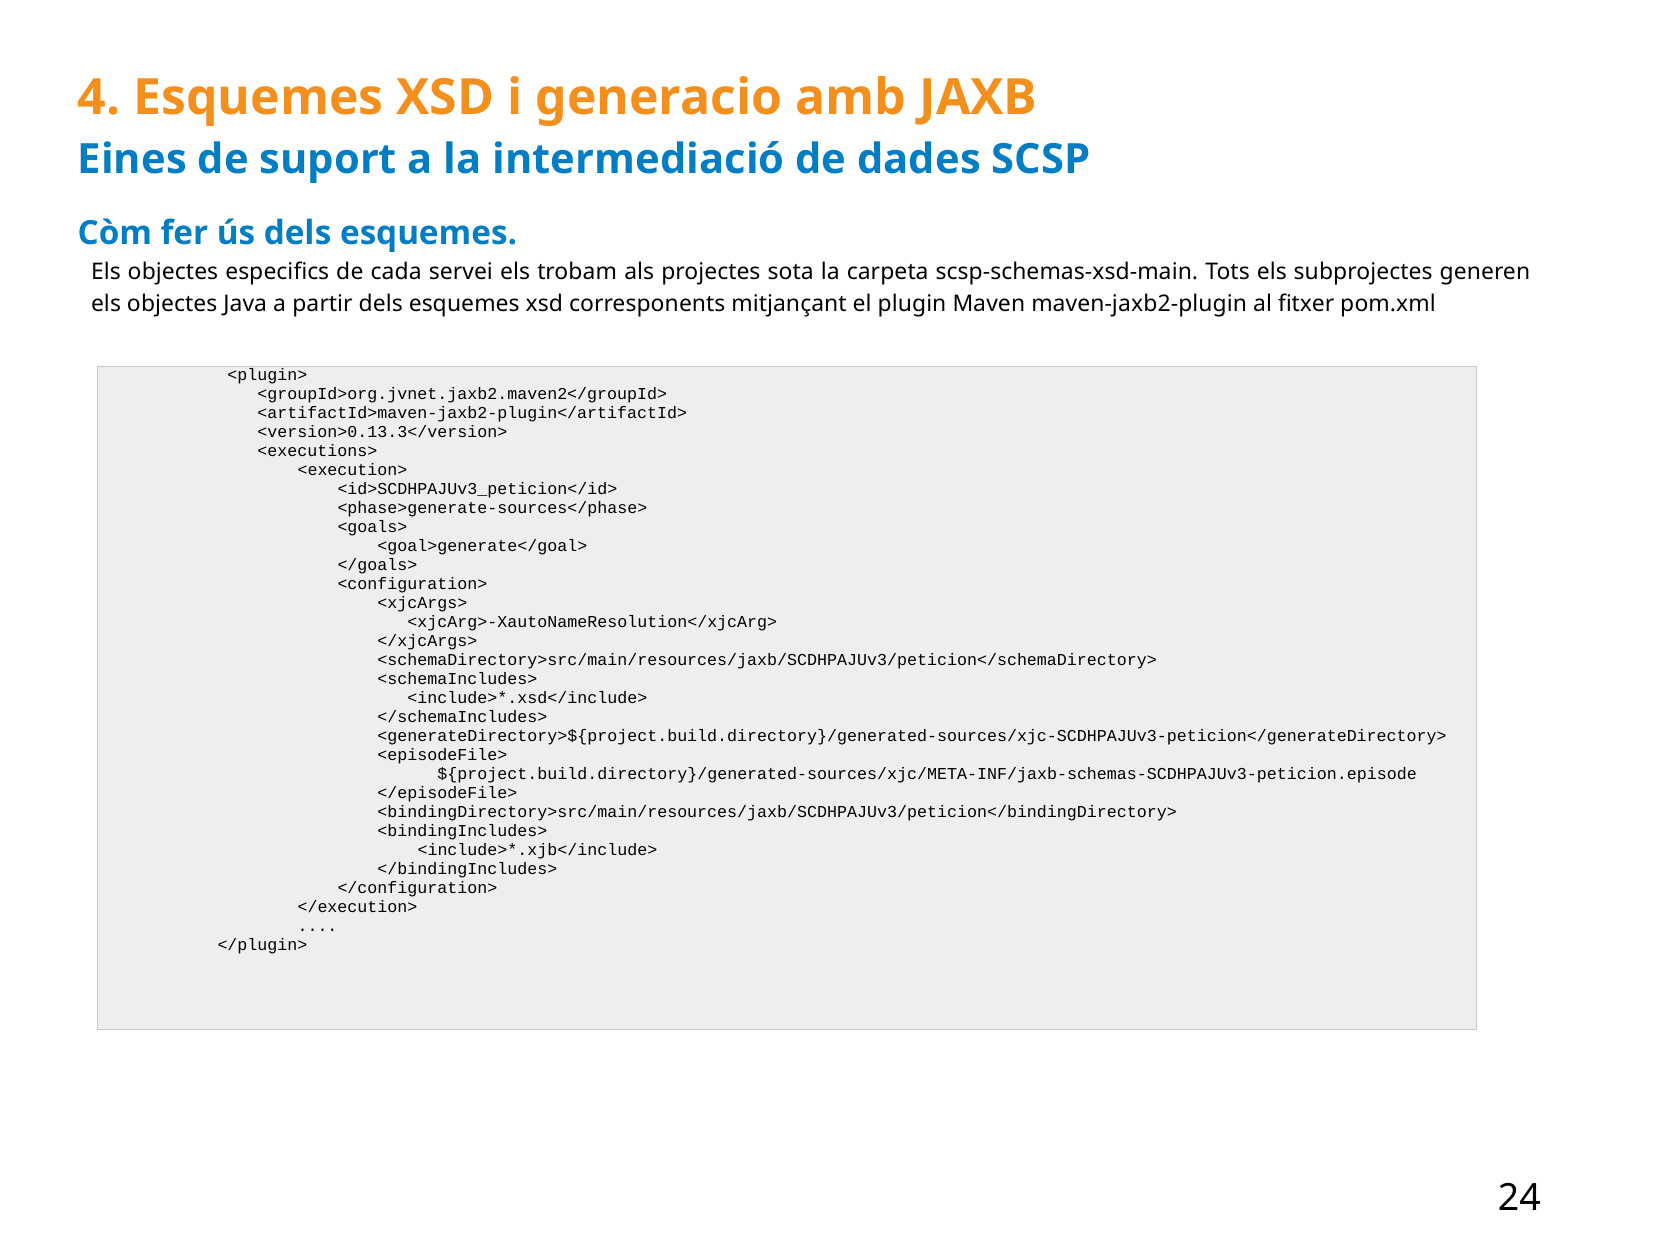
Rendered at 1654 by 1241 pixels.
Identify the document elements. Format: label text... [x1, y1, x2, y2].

text_box Els objectes especifics de cada servei els trobam als projectes sota la carpeta scsp-schemas-xsd-main. Tots els subprojectes generen els objectes Java a partir dels esquemes xsd corresponents mitjançant el plugin Maven maven-jaxb2-plugin al fitxer pom.xml [76, 248, 1548, 355]
text_box 4. Esquemes XSD i generacio amb JAXB Eines de suport a la intermediació de dades SCSP Còm fer ús dels esquemes. [63, 53, 1535, 148]
text_box <plugin> <groupId>org.jvnet.jaxb2.maven2</groupId> <artifactId>maven-jaxb2-plugin</artifactId> <version>0.13.3</version> <executions> <execution> <id>SCDHPAJUv3_peticion</id> <phase>generate-sources</phase> <goals> <goal>generate</goal> </goals> <configuration> <xjcArgs> <xjcArg>-XautoNameResolution</xjcArg> </xjcArgs> <schemaDirectory>src/main/resources/jaxb/SCDHPAJUv3/peticion</schemaDirectory> <schemaIncludes> <include>*.xsd</include> </schemaIncludes> <generateDirectory>${project.build.directory}/generated-sources/xjc-SCDHPAJUv3-peticion</generateDirectory> <episodeFile> ${project.build.directory}/generated-sources/xjc/META-INF/jaxb-schemas-SCDHPAJUv3-peticion.episode </episodeFile> <bindingDirectory>src/main/resources/jaxb/SCDHPAJUv3/peticion</bindingDirectory> <bindingIncludes> <include>*.xjb</include> </bindingIncludes> </configuration> </execution> .... </plugin> [97, 366, 1477, 1030]
text_box <número> [1483, 1163, 1654, 1229]
